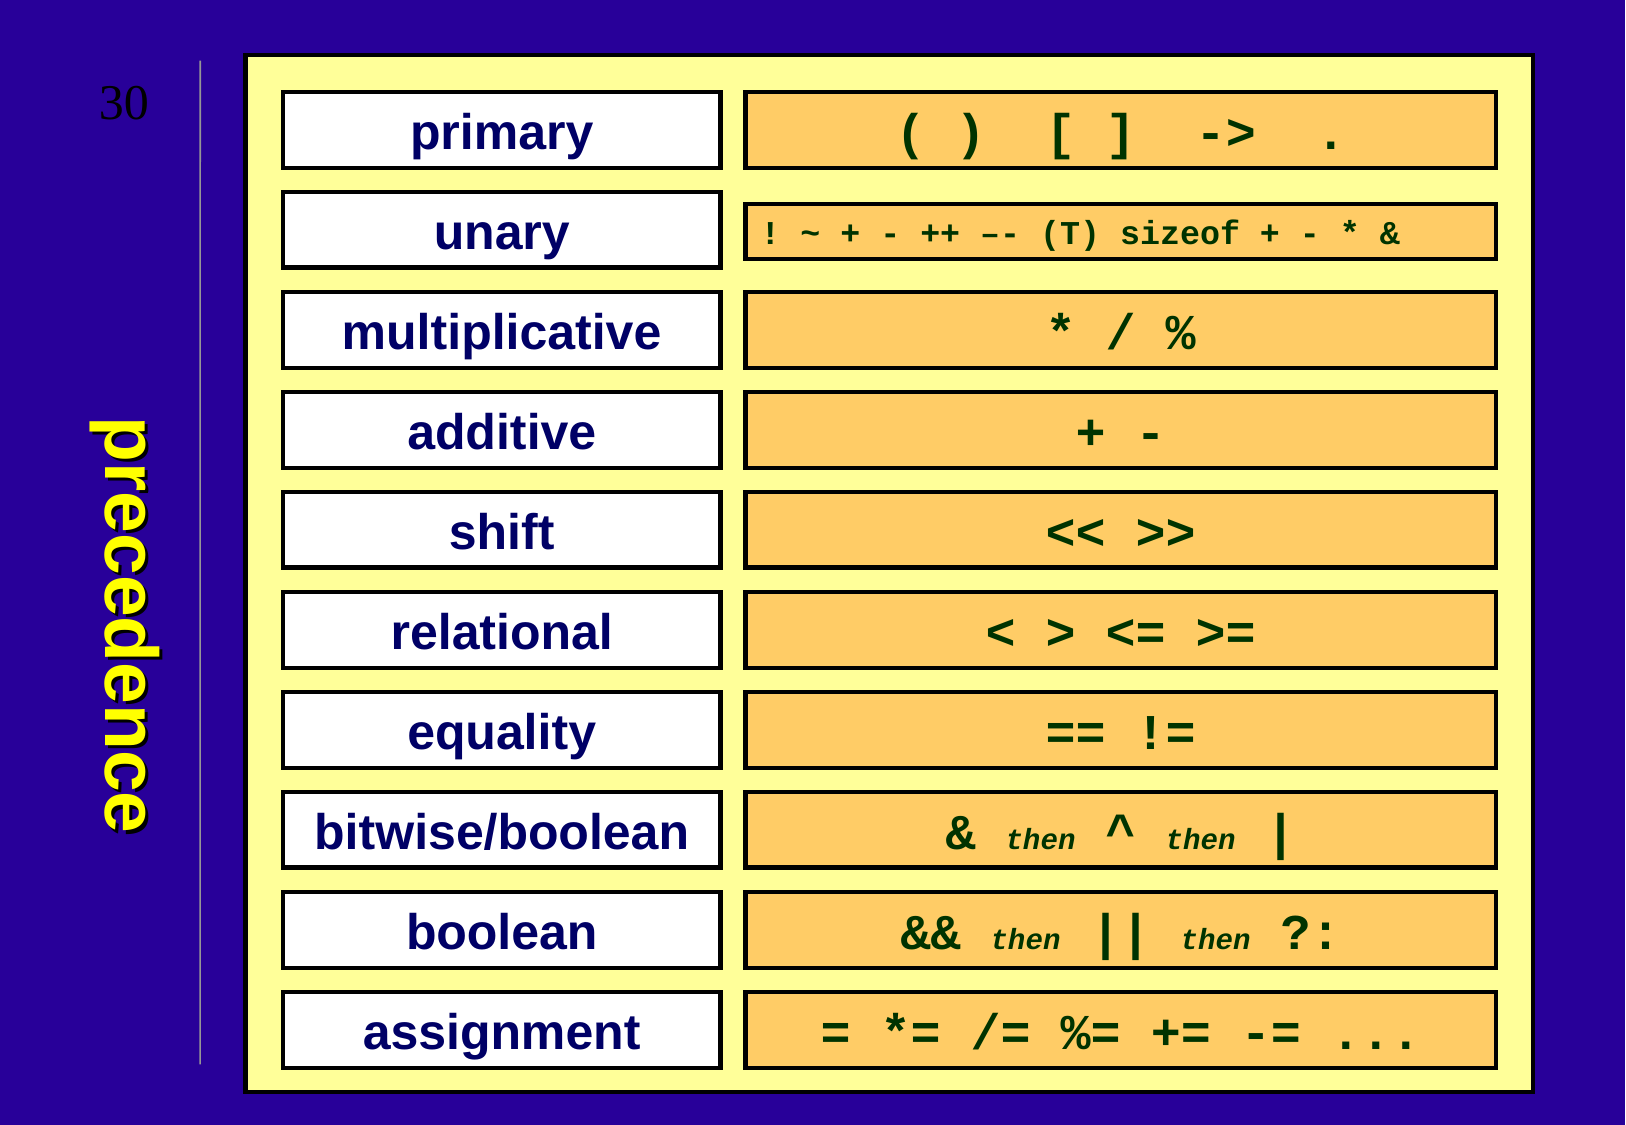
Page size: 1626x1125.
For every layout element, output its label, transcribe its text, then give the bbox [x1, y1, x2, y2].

text_box shift [282, 492, 721, 568]
text_box relational [282, 592, 721, 668]
text_box primary [282, 92, 721, 168]
text_box * / % [745, 292, 1496, 368]
text_box multiplicative [282, 292, 721, 368]
text_box & then ^ then | [745, 792, 1496, 868]
text_box ! ~ + - ++ –- (T) sizeof + - * & [745, 203, 1496, 260]
text_box && then || then ?: [745, 892, 1496, 968]
text_box + - [745, 392, 1496, 468]
text_box ( ) [ ] -> . [745, 92, 1496, 168]
text_box boolean [282, 892, 721, 968]
text_box additive [282, 392, 721, 468]
text_box bitwise/boolean [282, 792, 721, 868]
text_box = *= /= %= += -= ... [745, 992, 1496, 1068]
title precedence [50, 187, 188, 1063]
text_box << >> [745, 492, 1496, 568]
text_box equality [282, 692, 721, 768]
text_box < > <= >= [745, 592, 1496, 668]
text_box == != [745, 692, 1496, 768]
text_box [245, 54, 1534, 1093]
text_box assignment [282, 992, 721, 1068]
text_box unary [282, 192, 721, 268]
